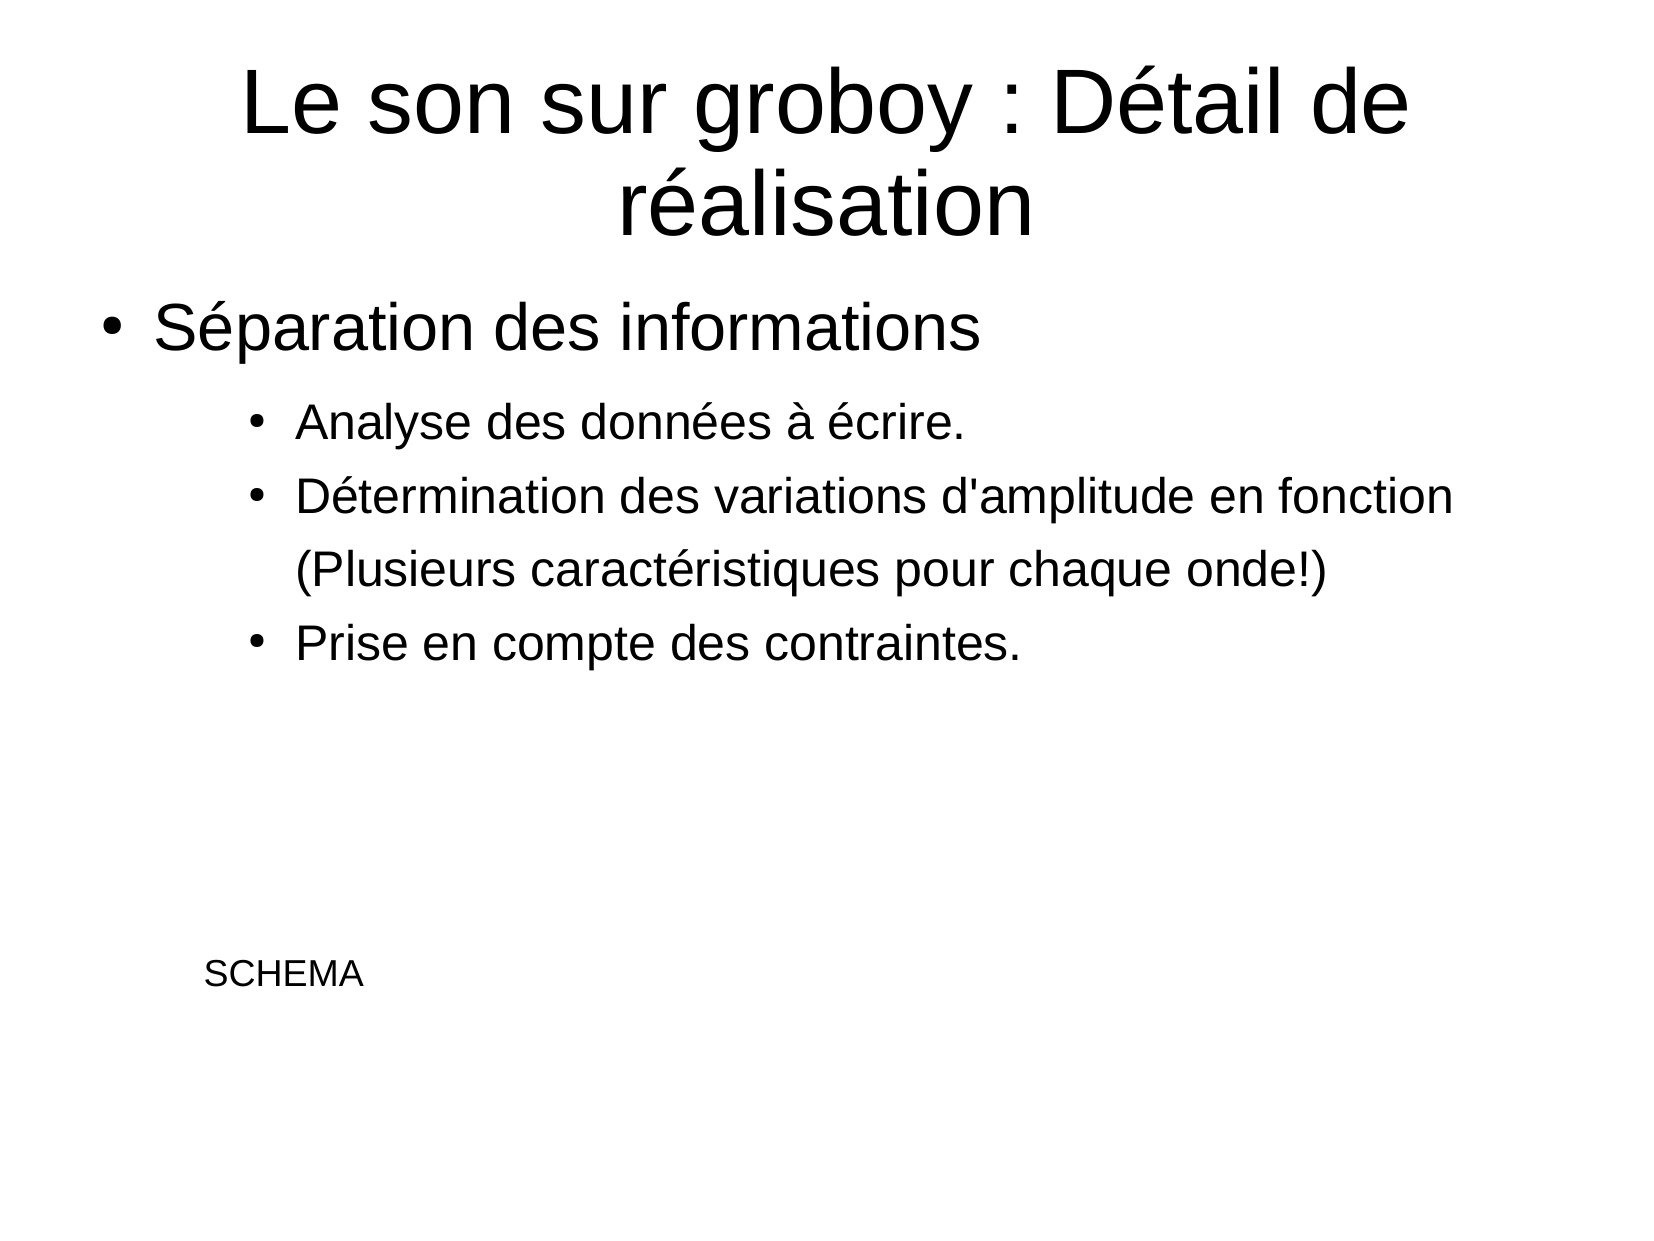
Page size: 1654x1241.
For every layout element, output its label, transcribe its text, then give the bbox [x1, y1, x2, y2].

title Le son sur groboy : Détail de réalisation [82, 49, 1571, 257]
text_box SCHEMA [188, 944, 379, 1002]
list Séparation des informations Analyse des données à écrire. Détermination des variations d'amplitude en fonction (Plusieurs caractéristiques pour chaque onde!) Prise en compte des contraintes. [82, 290, 1538, 1010]
